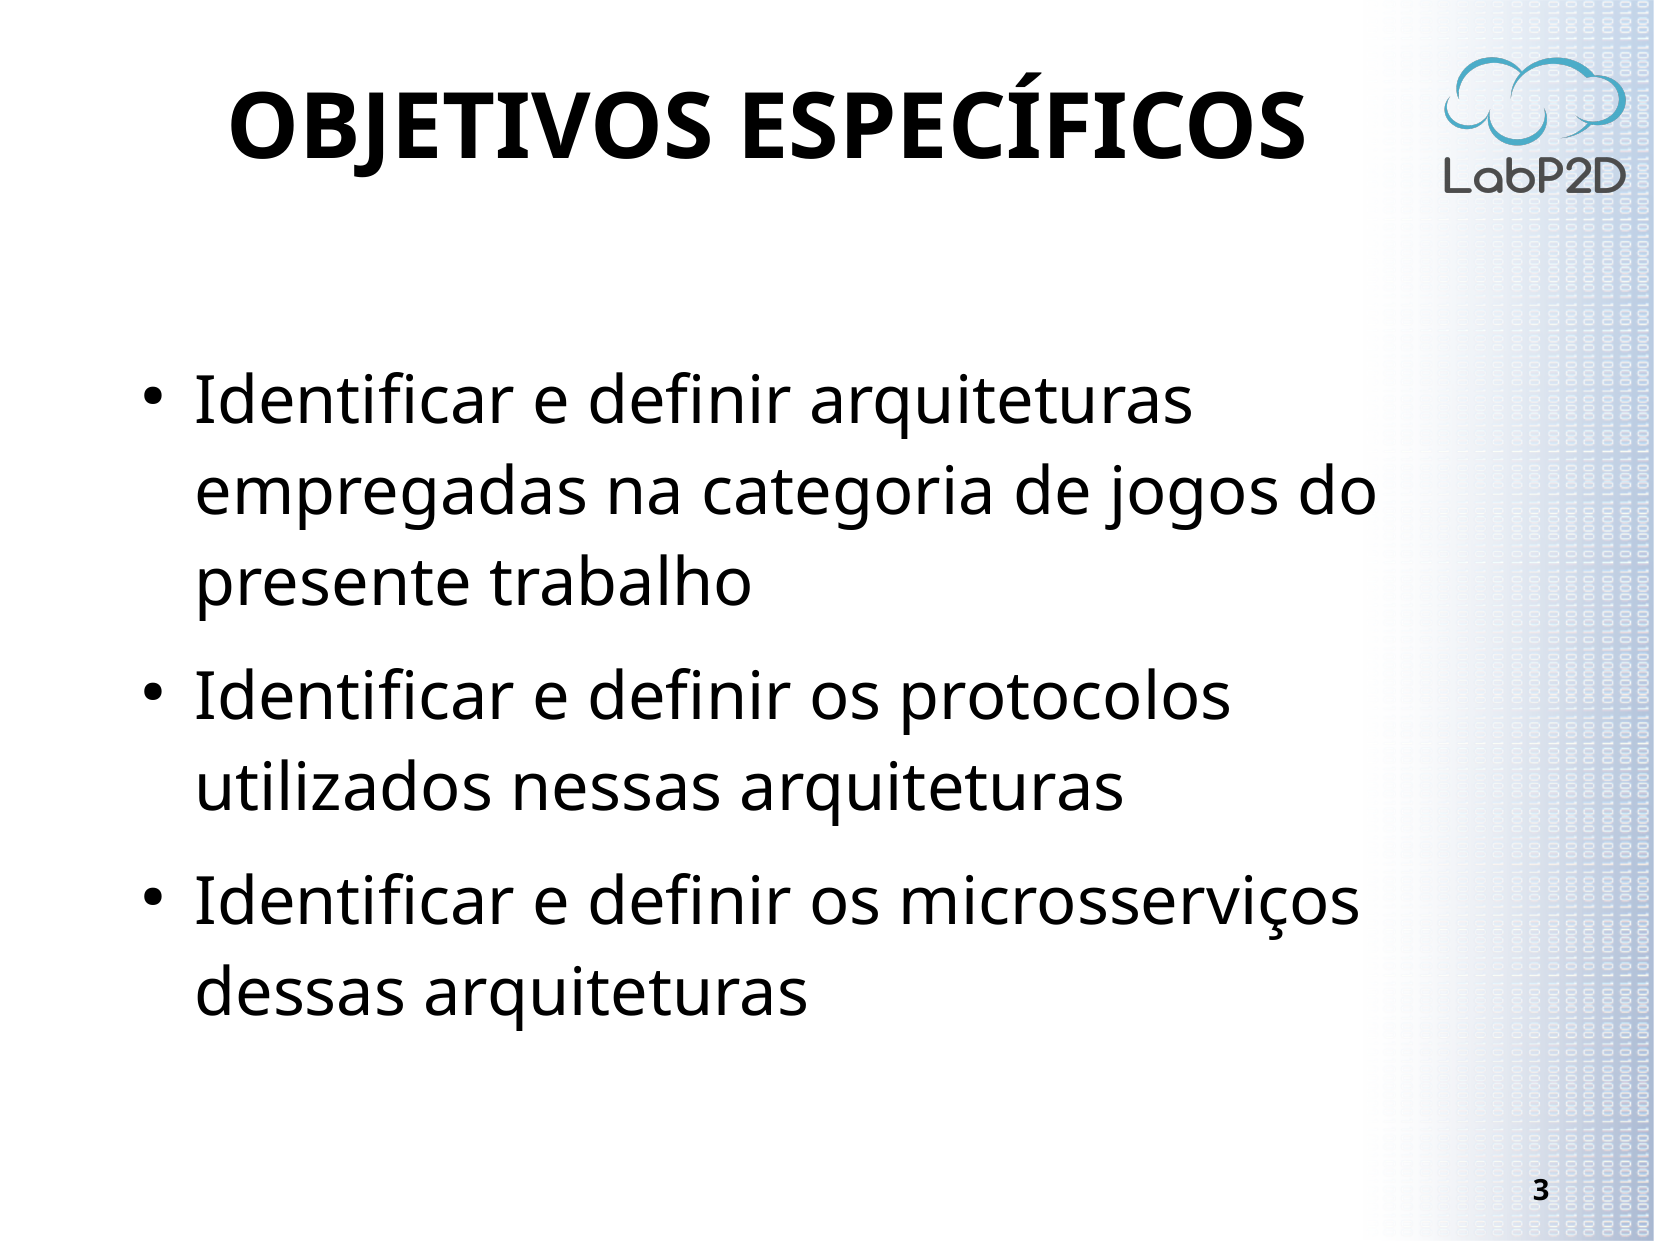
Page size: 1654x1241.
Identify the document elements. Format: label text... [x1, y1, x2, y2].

list Identificar e definir arquiteturas empregadas na categoria de jogos do presente trabalho Identificar e definir os protocolos utilizados nessas arquiteturas Identificar e definir os microsserviços dessas arquiteturas [123, 271, 1406, 1116]
picture [1360, 1, 1654, 1240]
title OBJETIVOS ESPECÍFICOS [82, 0, 1453, 259]
